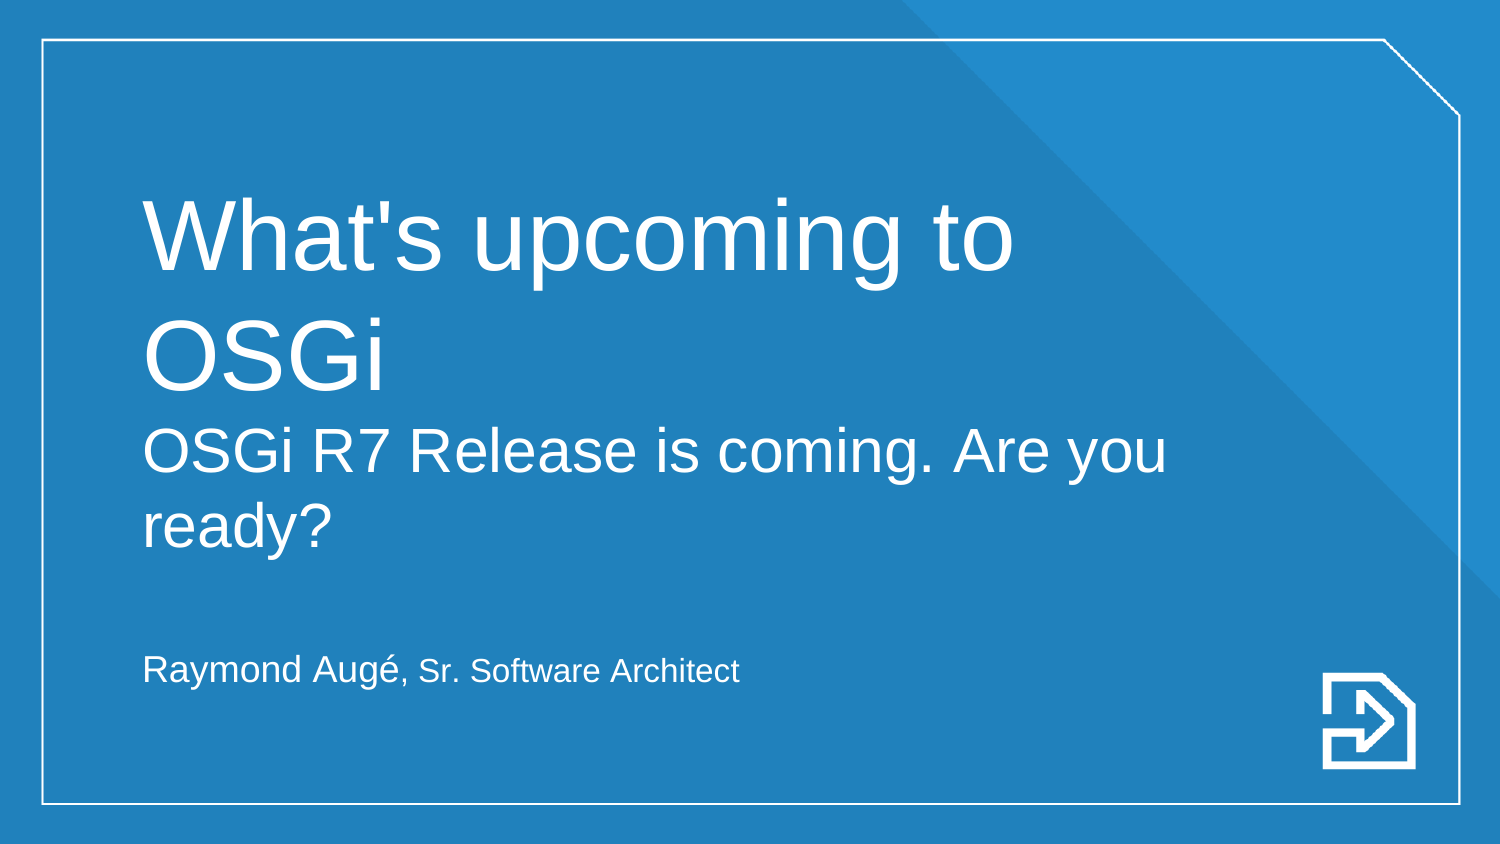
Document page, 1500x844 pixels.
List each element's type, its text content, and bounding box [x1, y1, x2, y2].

text_box What's upcoming to OSGi OSGi R7 Release is coming. Are you ready? Raymond Augé, Sr. Software Architect [134, 162, 1282, 698]
picture [0, 0, 1500, 844]
